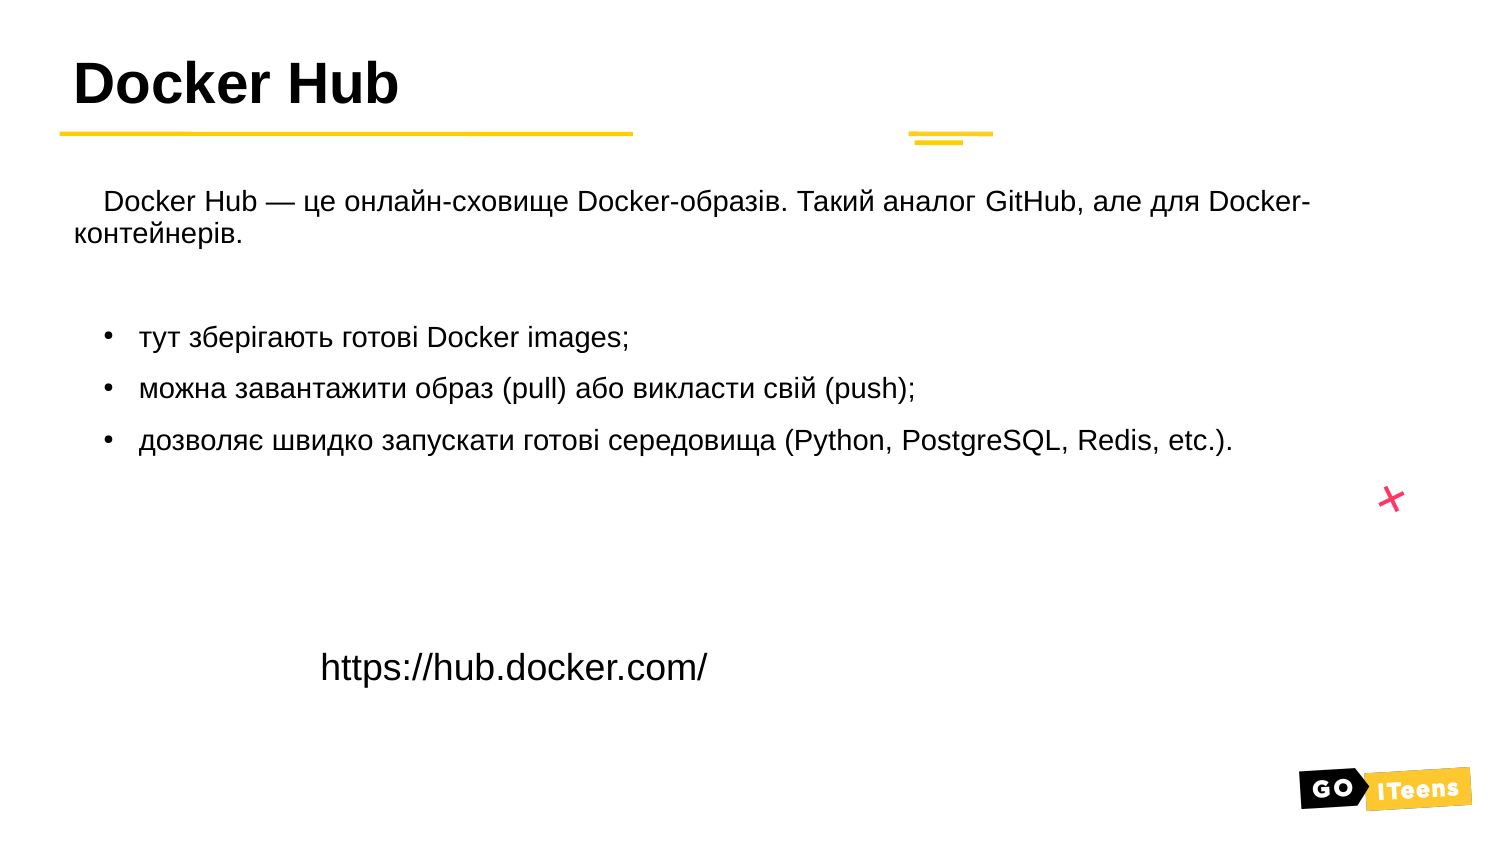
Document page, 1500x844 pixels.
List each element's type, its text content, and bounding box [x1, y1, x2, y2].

text_box https://hub.docker.com/ [305, 638, 1099, 696]
picture [1299, 767, 1472, 811]
text_box Docker Hub [58, 30, 1121, 131]
text_box + [1359, 447, 1436, 546]
text_box Docker Hub — це онлайн-сховище Docker-образів. Такий аналог GitHub, але для Docker-контейнерів. тут зберігають готові Docker images; можна завантажити образ (pull) або викласти свій (push); дозволяє швидко запускати готові середовища (Python, PostgreSQL, Redis, etc.). [59, 177, 1359, 591]
